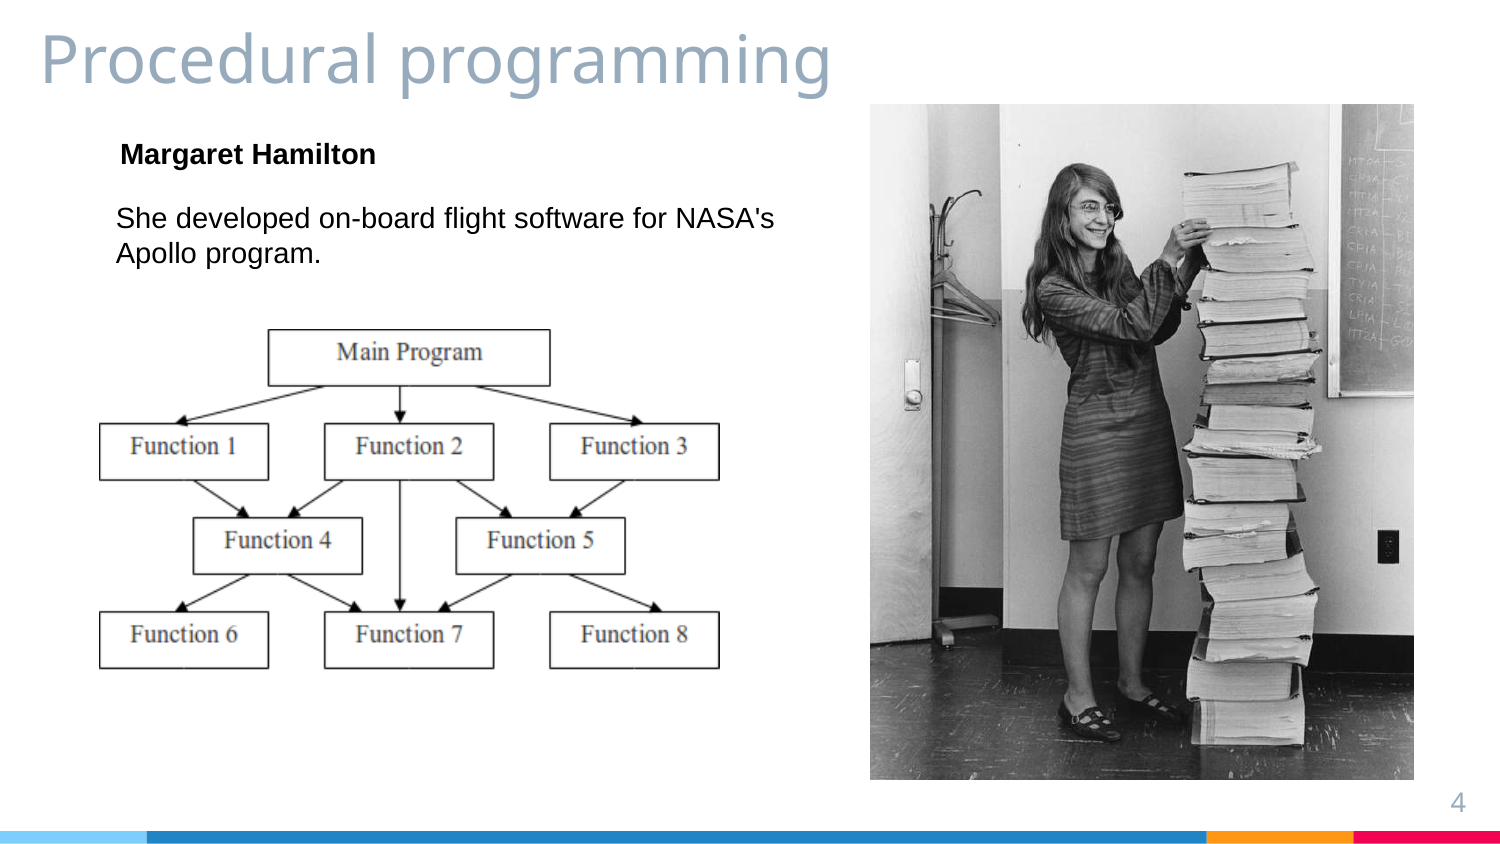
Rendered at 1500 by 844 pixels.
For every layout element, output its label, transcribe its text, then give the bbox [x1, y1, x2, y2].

slide_number <number> [1391, 770, 1482, 822]
list Margaret Hamilton She developed on-board flight software for NASA's Apollo program. [45, 135, 856, 747]
picture [870, 104, 1414, 781]
picture [99, 329, 721, 671]
title Procedural programming [25, 24, 1477, 112]
